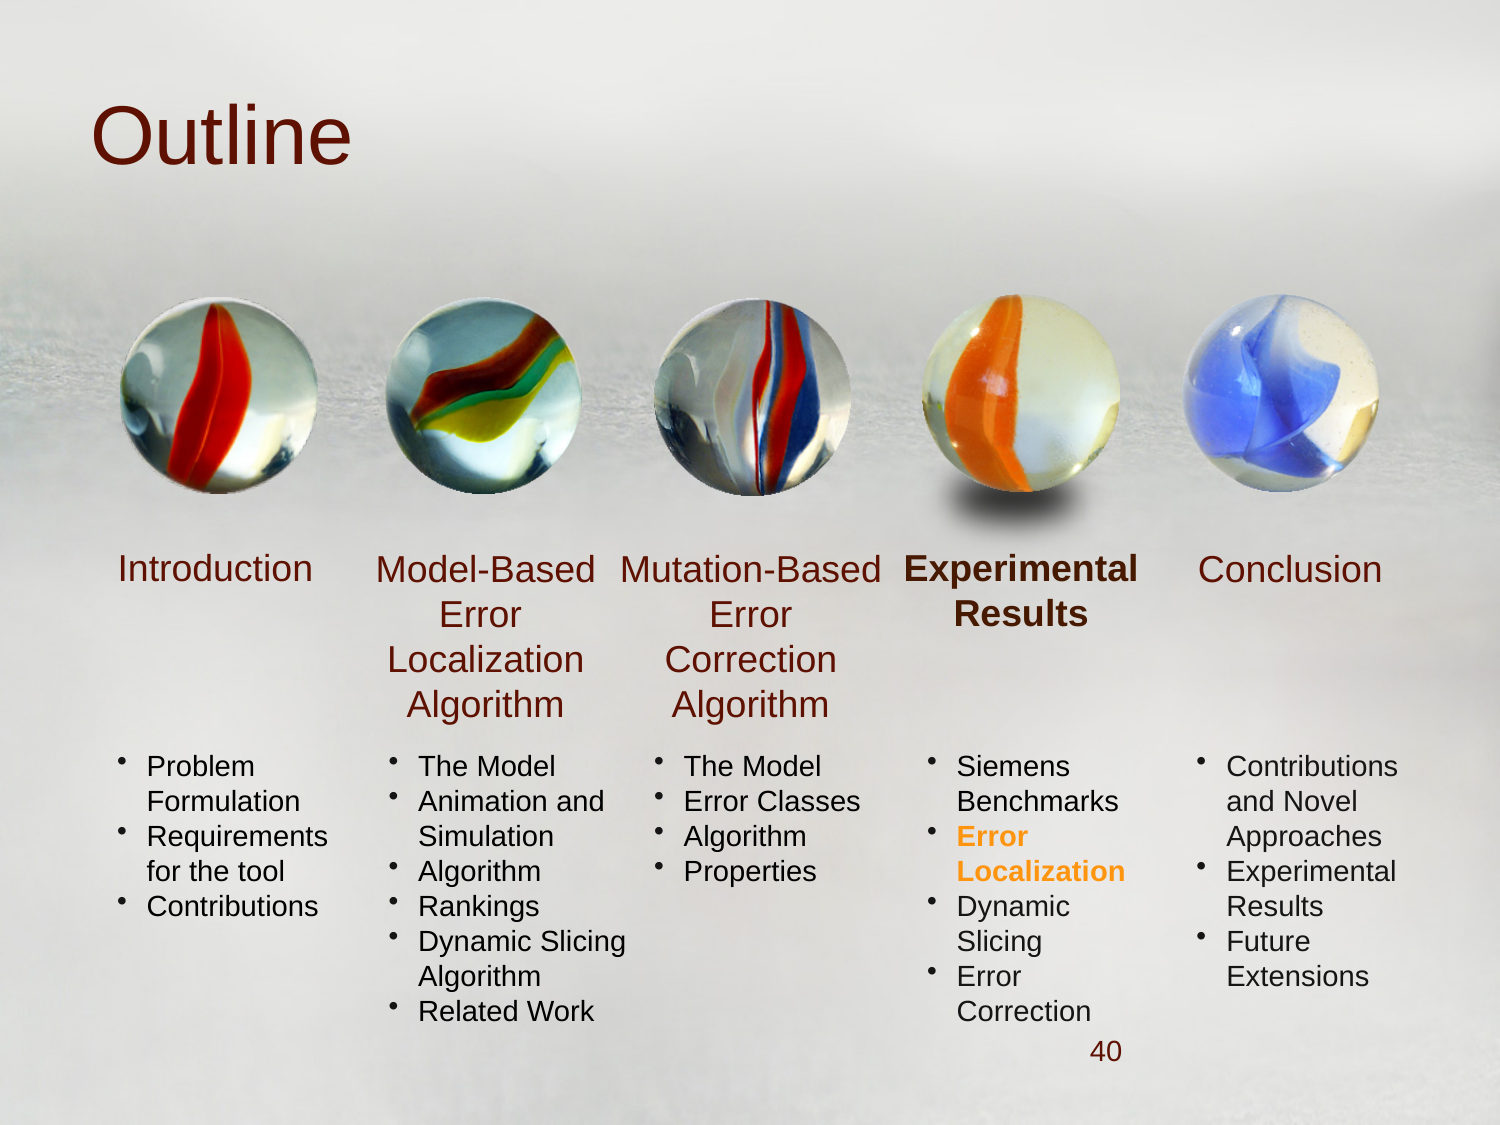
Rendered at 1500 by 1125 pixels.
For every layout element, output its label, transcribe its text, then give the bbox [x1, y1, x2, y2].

text_box Problem Formulation Requirements for the tool Contributions [102, 740, 360, 1125]
title Outline [75, 37, 1425, 225]
text_box Experimental Results [888, 536, 1154, 642]
text_box The Model Error Classes Algorithm Properties [639, 740, 912, 1125]
text_box Conclusion [1183, 537, 1398, 597]
picture [0, 0, 1500, 1125]
text_box Introduction [102, 536, 328, 597]
text_box The Model Animation and Simulation Algorithm Rankings Dynamic Slicing Algorithm Related Work [373, 740, 639, 1125]
text_box Mutation-Based Error Correction Algorithm [604, 537, 897, 732]
text_box Siemens Benchmarks Error Localization Dynamic Slicing Error Correction [912, 740, 1155, 1125]
text_box Contributions and Novel Approaches Experimental Results Future Extensions [1181, 740, 1440, 1125]
text_box Model-Based Error Localization Algorithm [360, 537, 604, 732]
